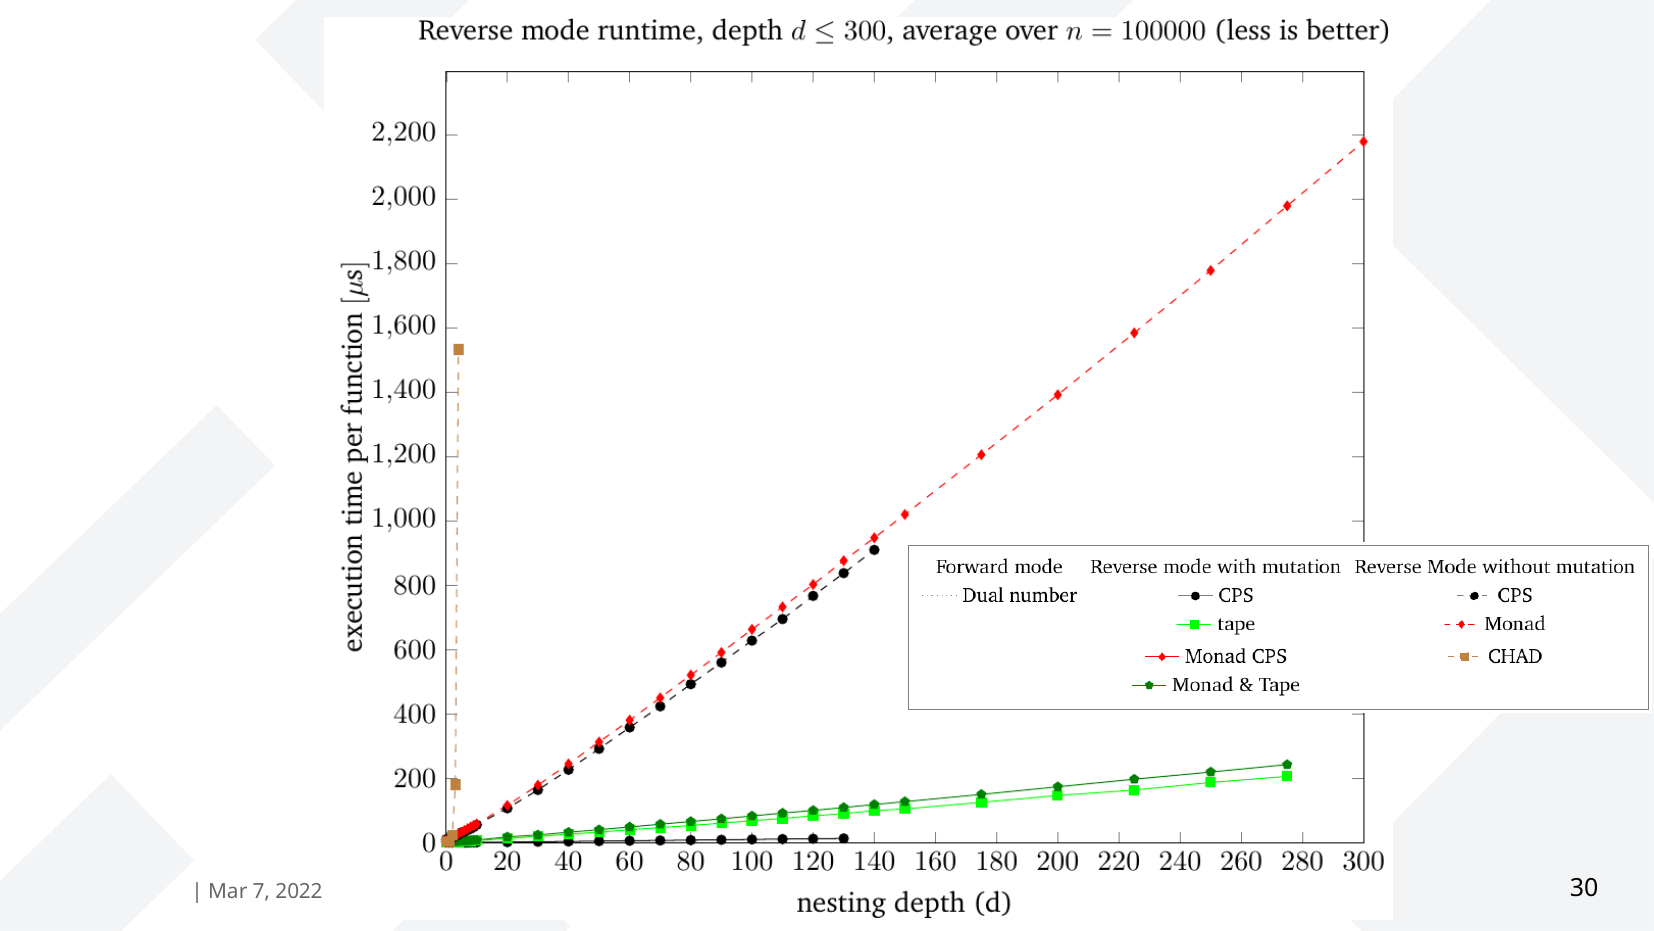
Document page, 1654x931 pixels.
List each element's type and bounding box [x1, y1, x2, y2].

picture [324, 17, 1652, 920]
